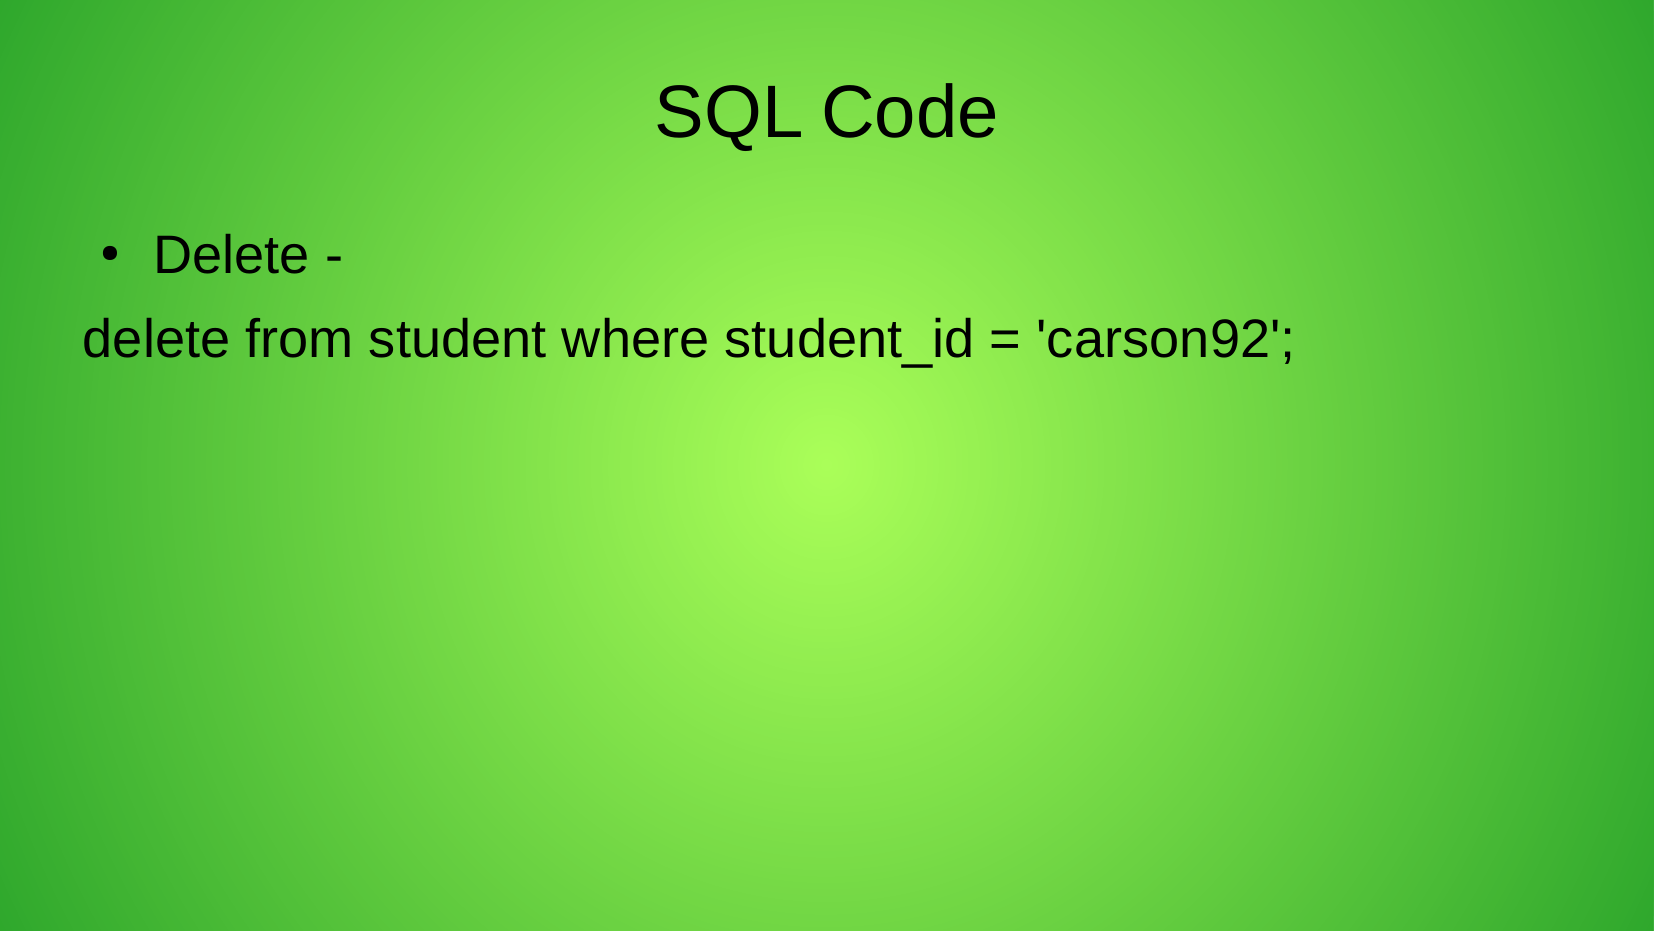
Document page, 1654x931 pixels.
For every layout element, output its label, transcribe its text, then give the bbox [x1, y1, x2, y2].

list Delete - delete from student where student_id = 'carson92'; [82, 224, 1571, 764]
title SQL Code [82, 35, 1571, 189]
